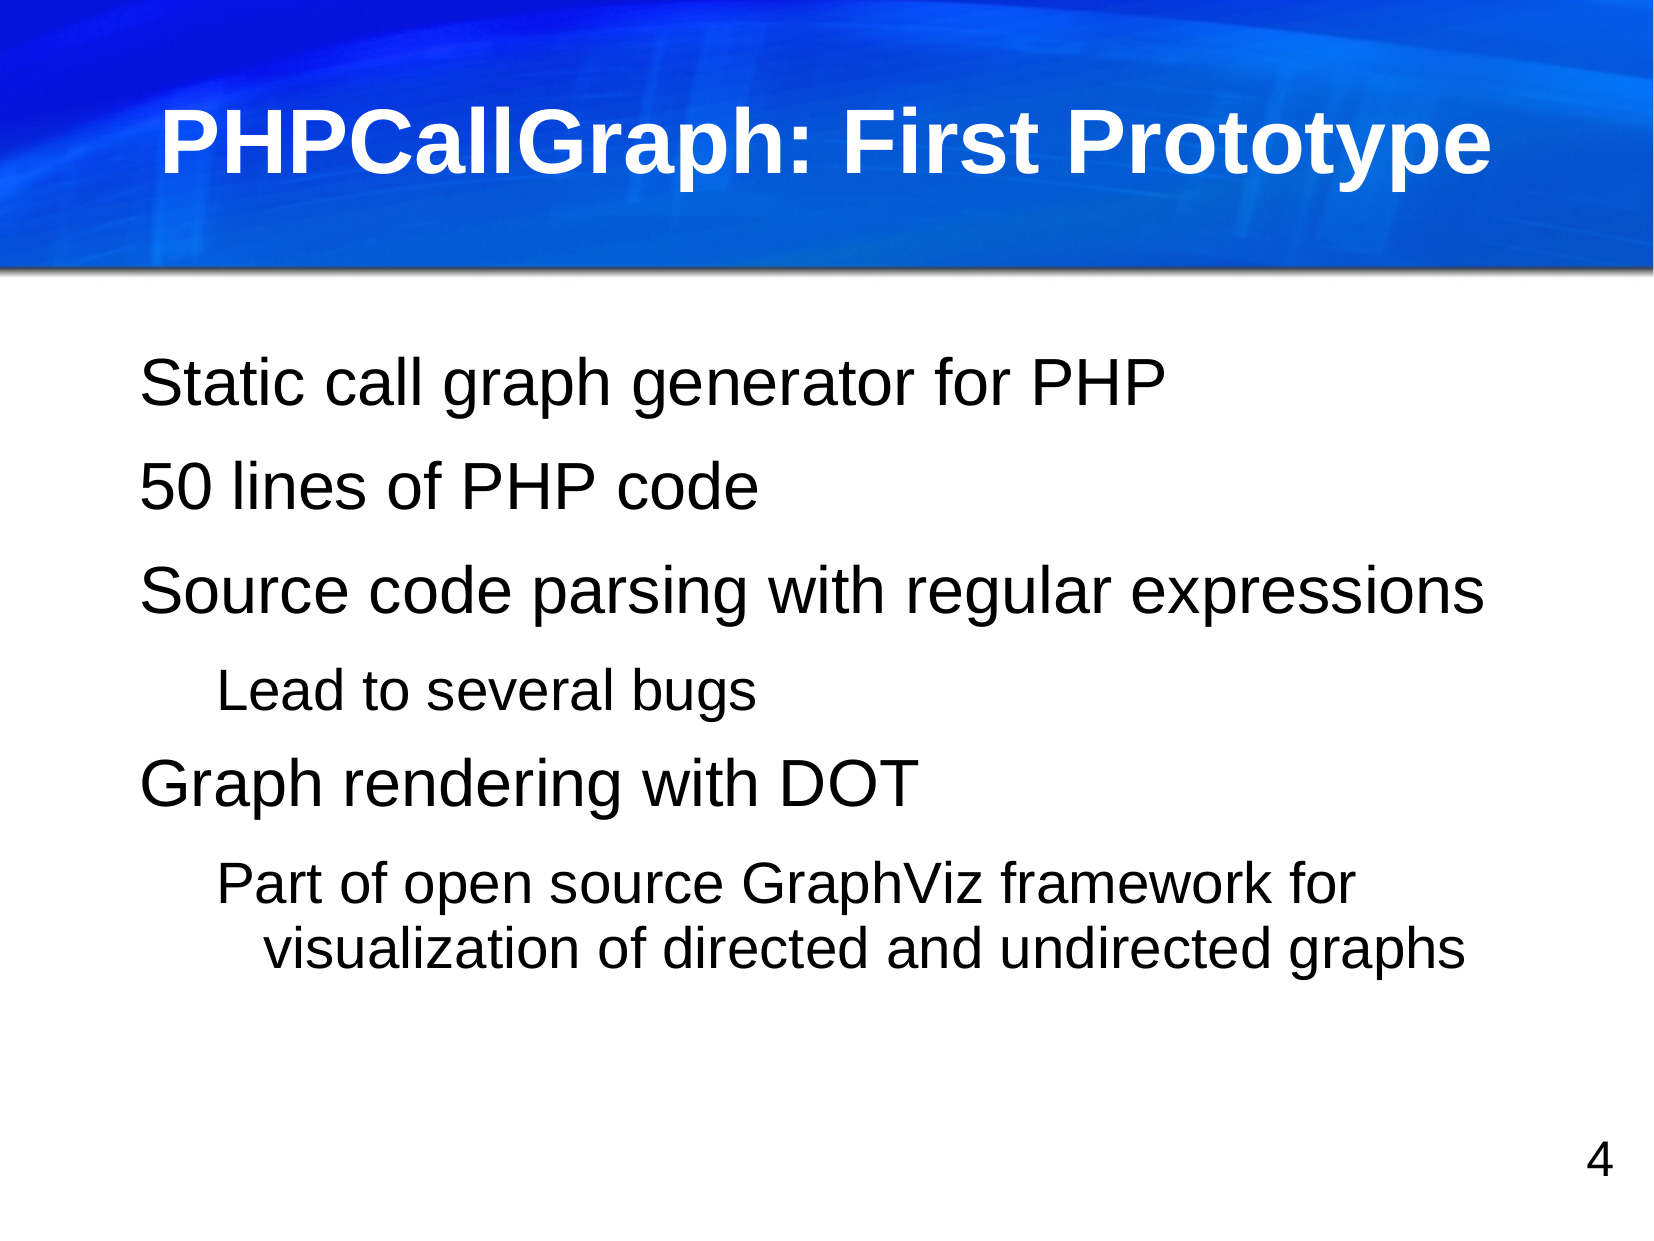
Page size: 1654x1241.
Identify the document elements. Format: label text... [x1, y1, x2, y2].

list Static call graph generator for PHP 50 lines of PHP code Source code parsing with regular expressions Lead to several bugs Graph rendering with DOT Part of open source GraphViz framework for visualization of directed and undirected graphs [121, 344, 1534, 1127]
picture [0, 0, 1654, 1241]
title PHPCallGraph: First Prototype [121, 37, 1534, 246]
